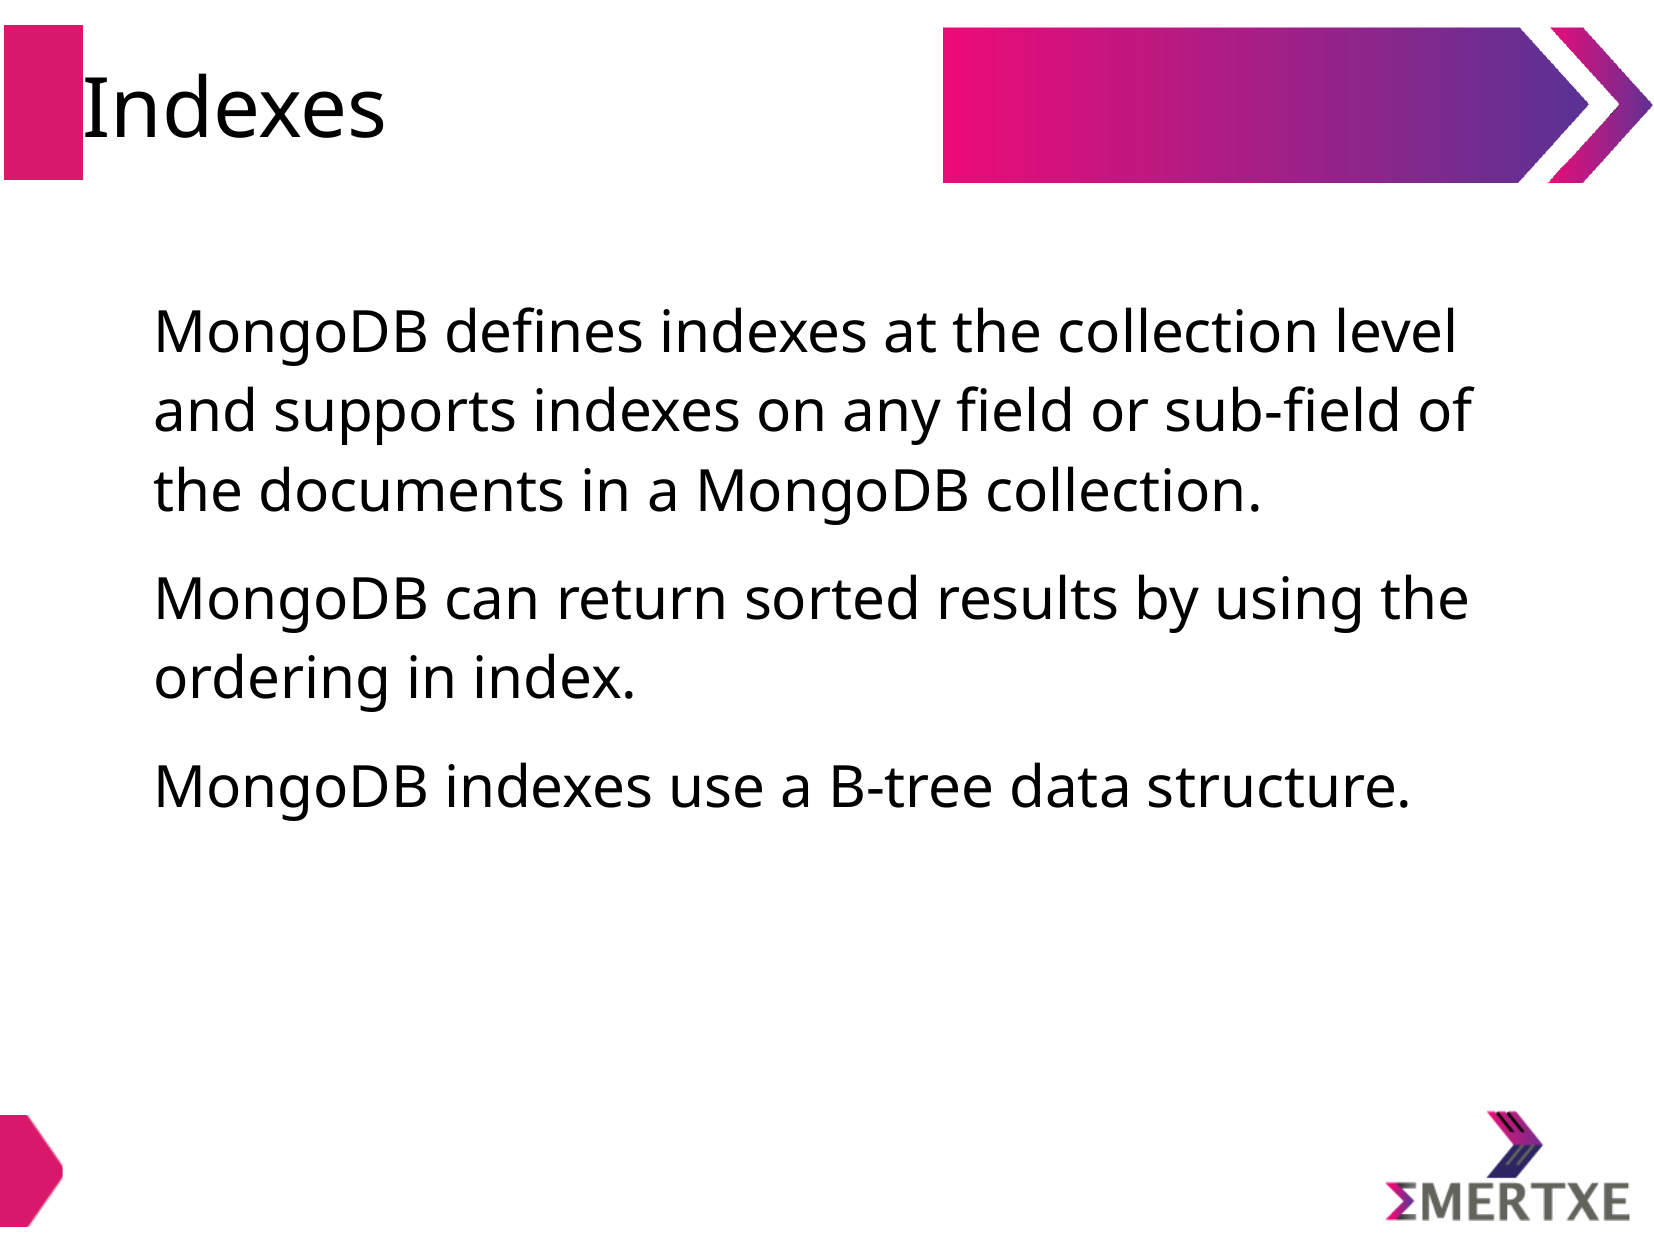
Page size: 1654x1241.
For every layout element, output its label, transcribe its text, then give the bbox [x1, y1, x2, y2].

picture [1385, 1107, 1631, 1221]
title Indexes [82, 2, 1571, 210]
list MongoDB defines indexes at the collection level and supports indexes on any field or sub-field of the documents in a MongoDB collection. MongoDB can return sorted results by using the ordering in index. MongoDB indexes use a B-tree data structure. [82, 290, 1571, 1010]
picture [1571, 27, 1653, 183]
